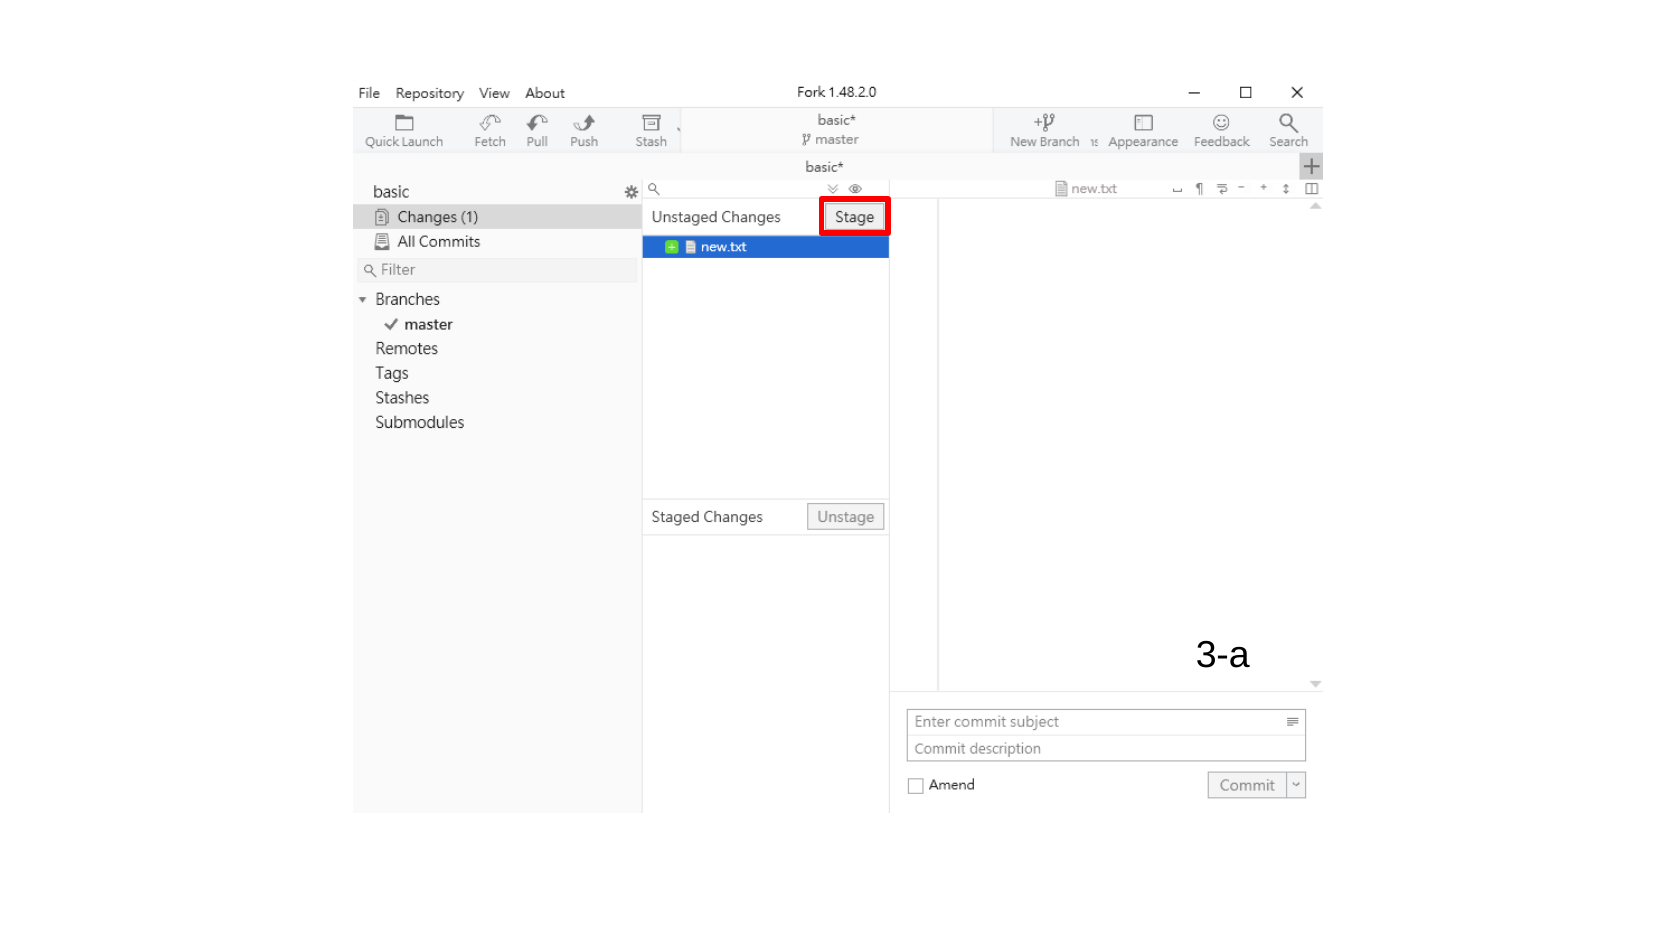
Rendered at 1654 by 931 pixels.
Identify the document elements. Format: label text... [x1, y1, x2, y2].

picture [353, 79, 1323, 813]
text_box 3-a [1181, 625, 1317, 683]
